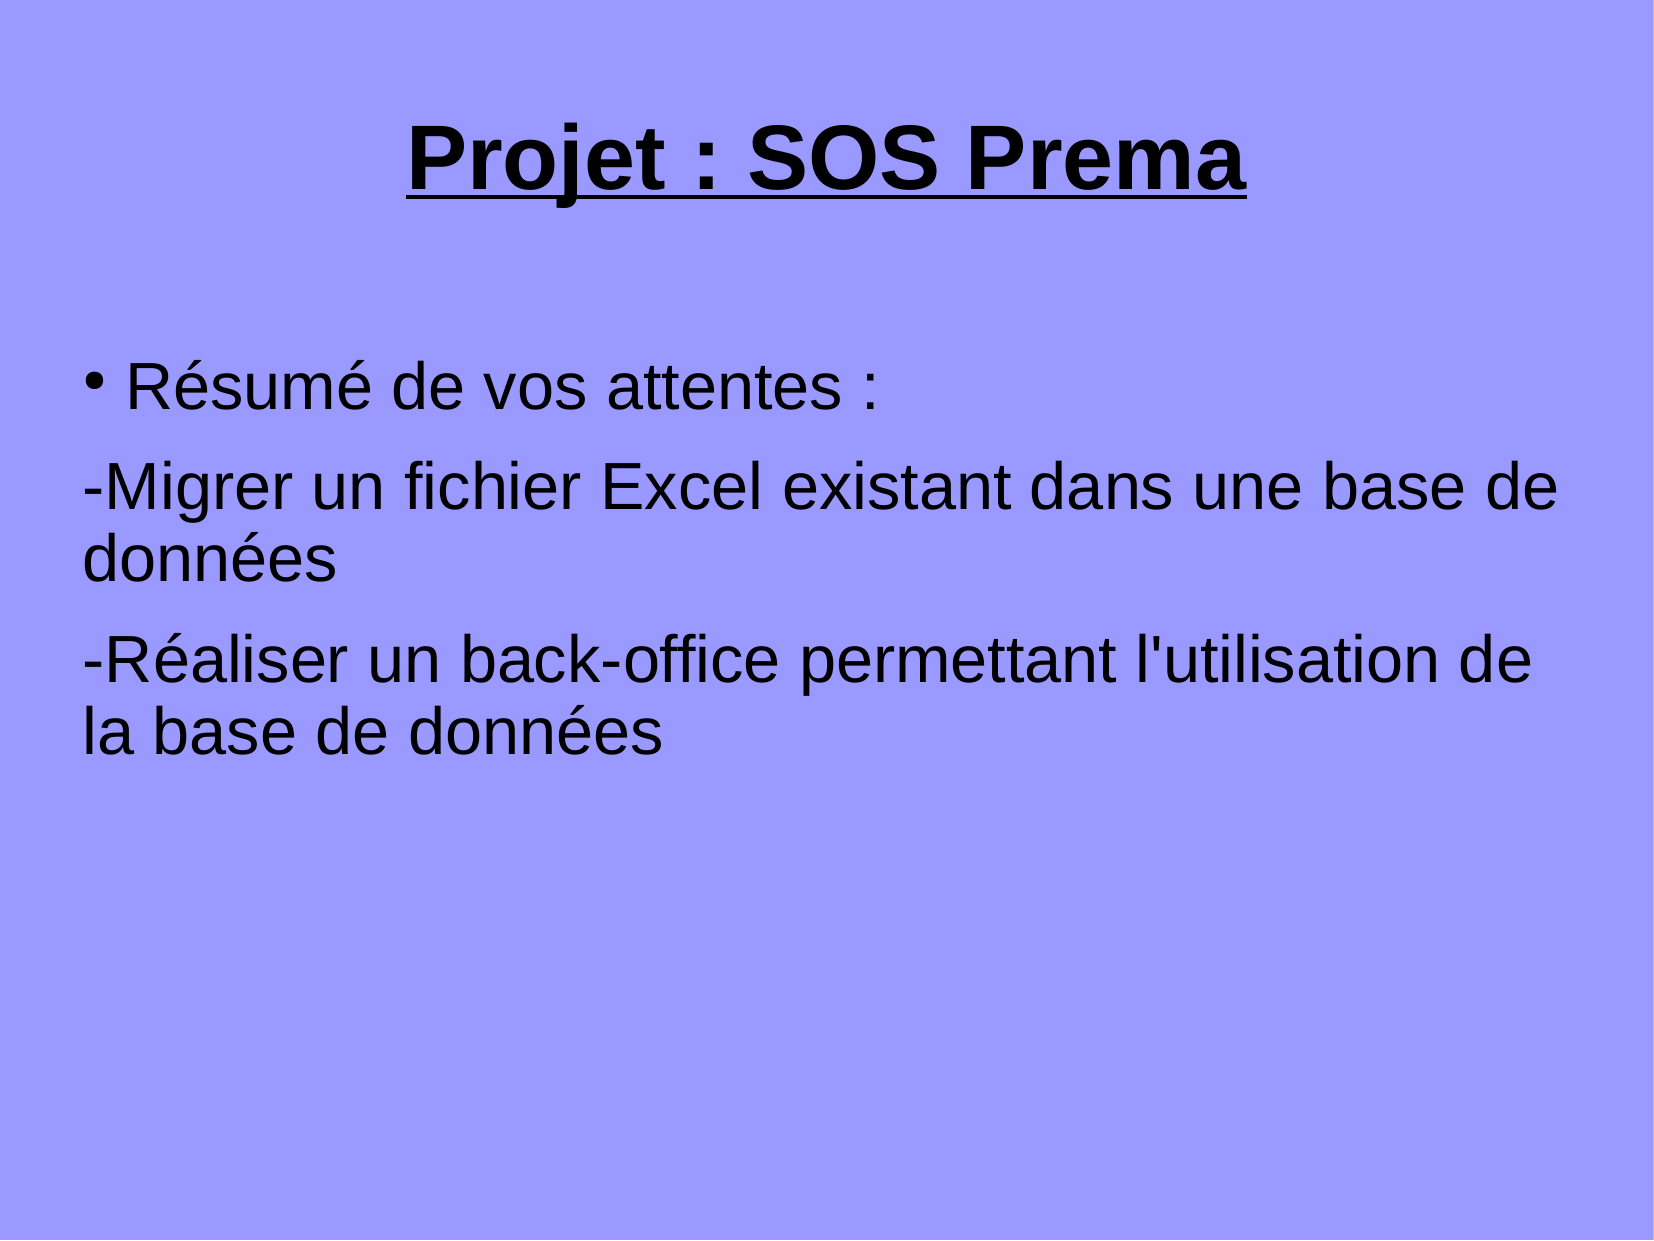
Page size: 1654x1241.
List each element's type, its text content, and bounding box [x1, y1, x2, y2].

list Résumé de vos attentes : -Migrer un fichier Excel existant dans une base de données -Réaliser un back-office permettant l'utilisation de la base de données [82, 342, 1571, 1161]
title Projet : SOS Prema [82, 49, 1571, 257]
